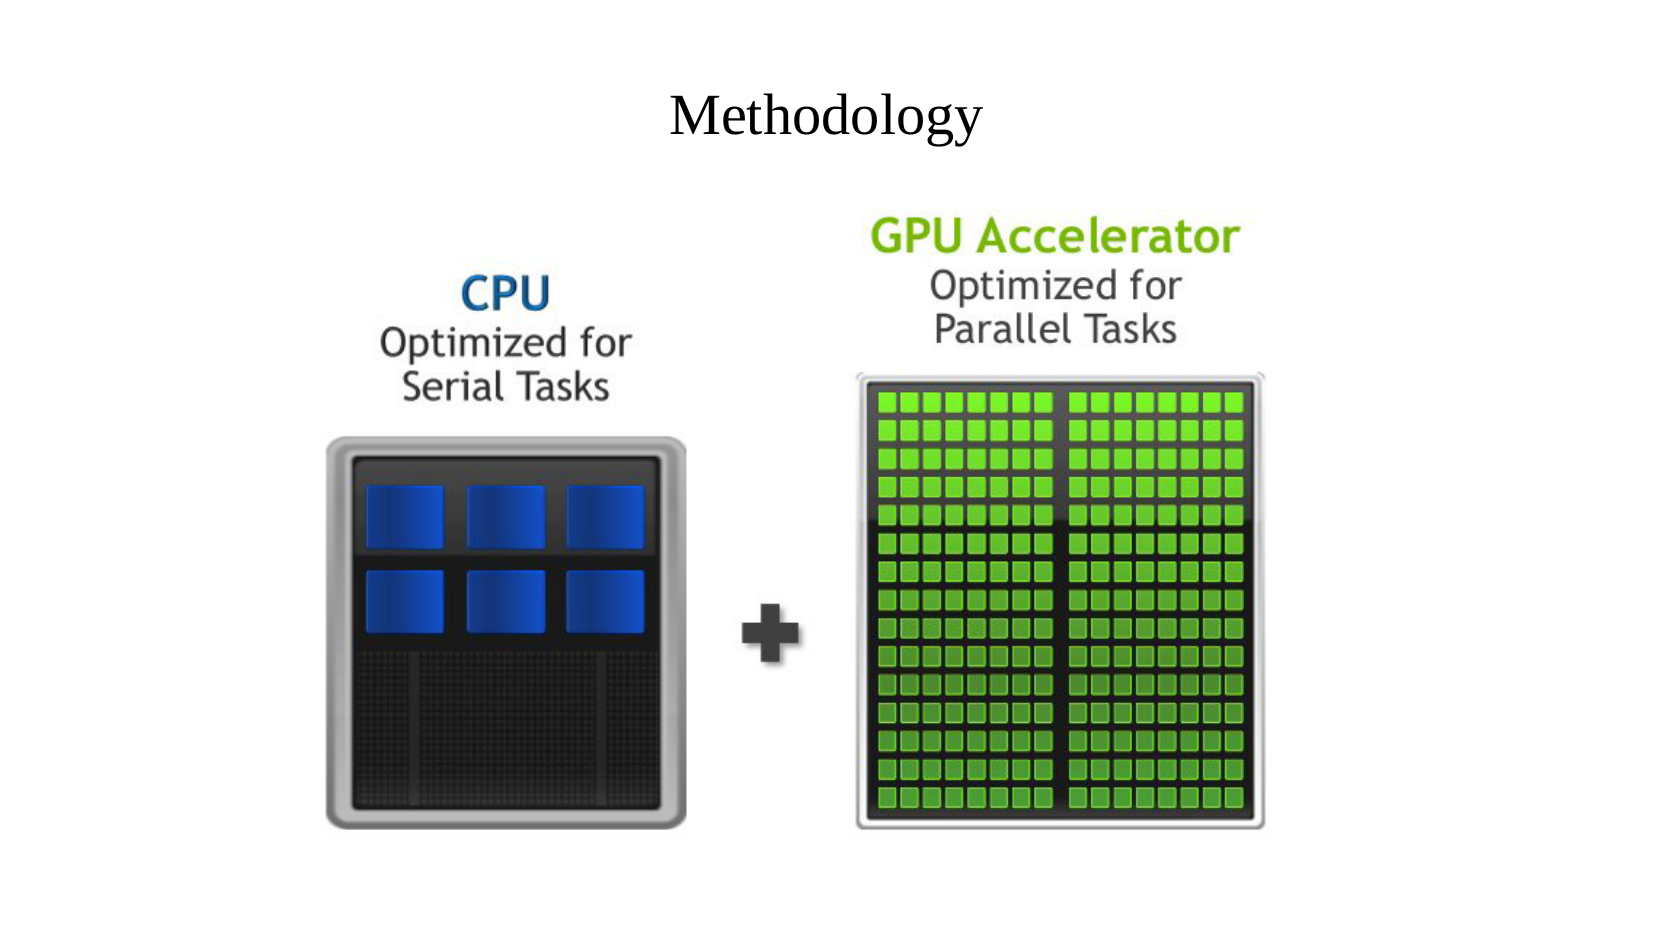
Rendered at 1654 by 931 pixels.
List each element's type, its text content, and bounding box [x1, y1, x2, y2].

picture [93, 209, 1471, 843]
title Methodology [82, 37, 1571, 193]
